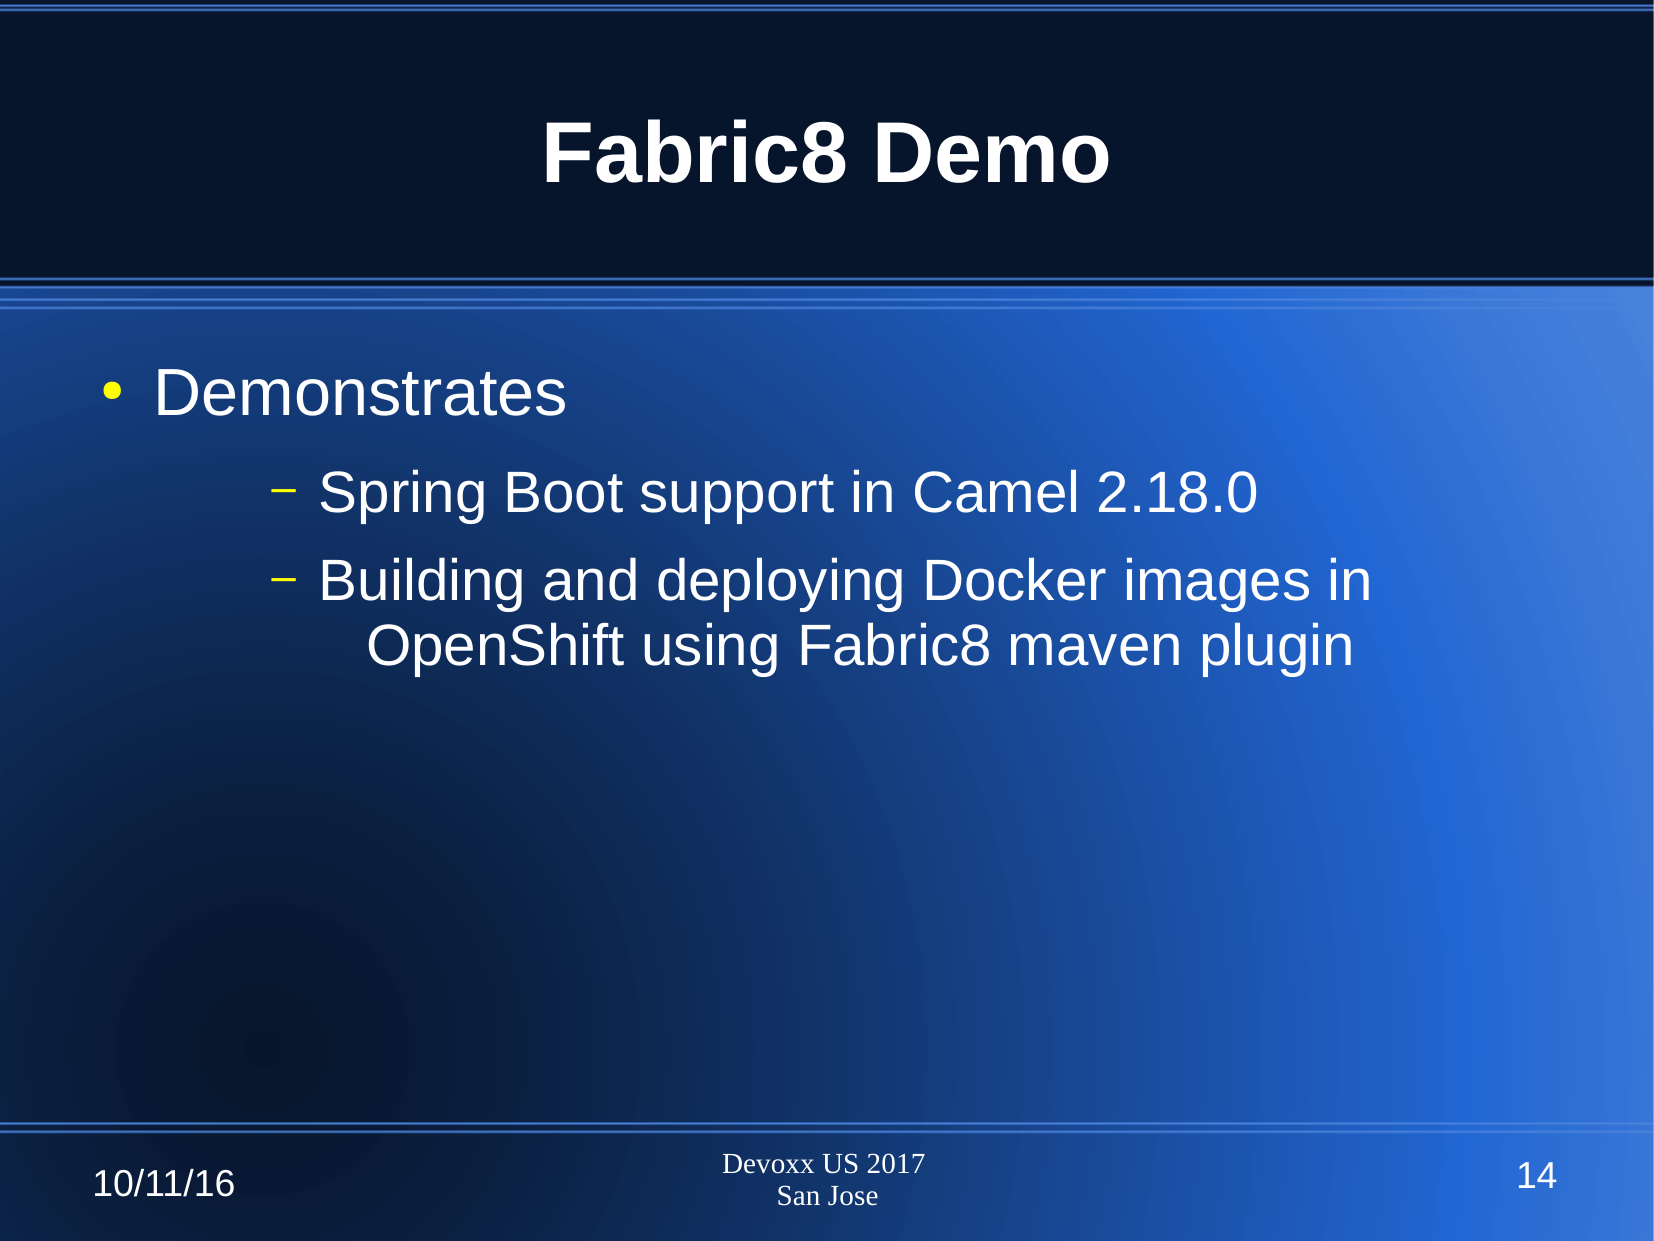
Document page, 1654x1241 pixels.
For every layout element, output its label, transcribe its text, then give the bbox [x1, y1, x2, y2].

title Fabric8 Demo [82, 49, 1571, 257]
picture [0, 0, 1654, 1241]
list Demonstrates Spring Boot support in Camel 2.18.0 Building and deploying Docker images in OpenShift using Fabric8 maven plugin [82, 355, 1571, 1058]
